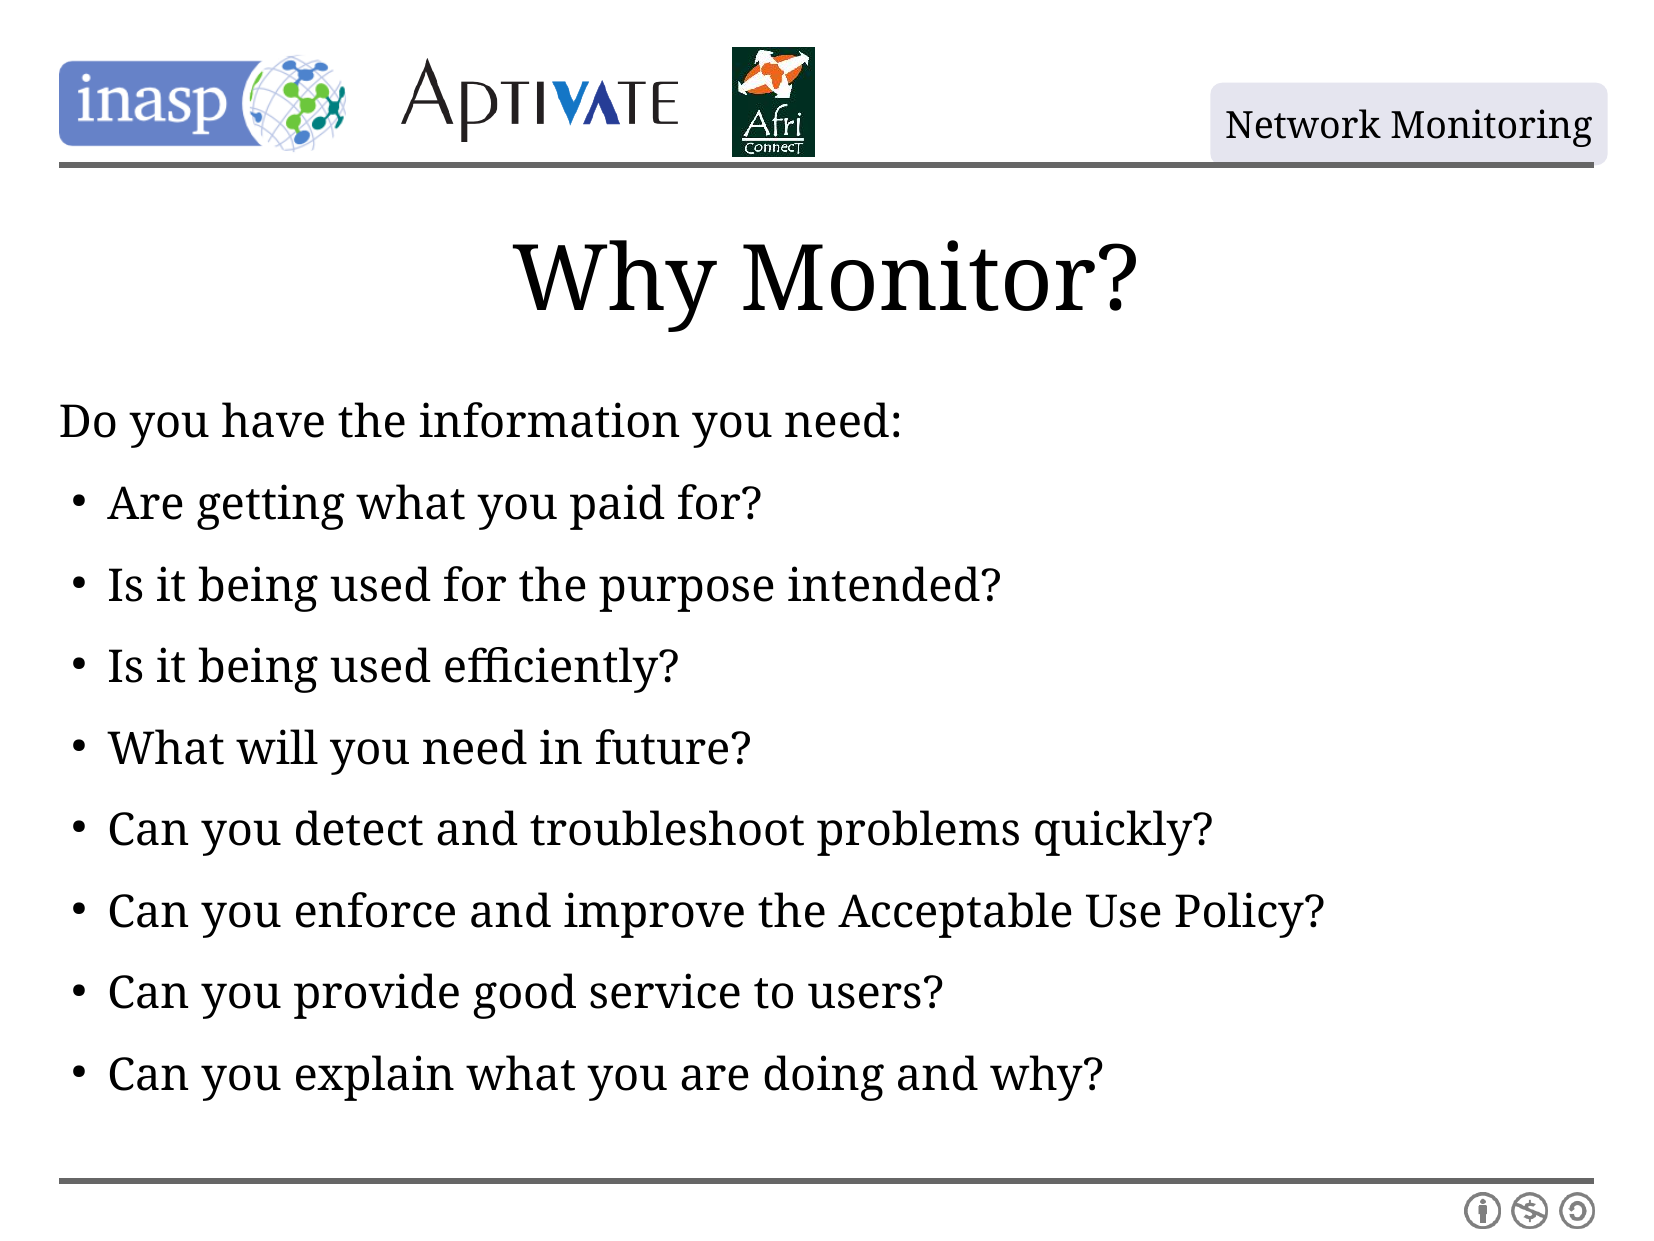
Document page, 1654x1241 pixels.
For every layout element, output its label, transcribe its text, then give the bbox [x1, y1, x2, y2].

title Why Monitor? [59, 212, 1595, 343]
picture [732, 47, 815, 157]
list Do you have the information you need: Are getting what you paid for? Is it being used for the purpose intended? Is it being used efficiently? What will you need in future? Can you detect and troubleshoot problems quickly? Can you enforce and improve the Acceptable Use Policy? Can you provide good service to users? Can you explain what you are doing and why? [59, 389, 1595, 1109]
picture [1464, 1192, 1501, 1229]
picture [1511, 1192, 1548, 1229]
picture [401, 58, 678, 142]
picture [59, 47, 355, 160]
picture [1559, 1192, 1595, 1229]
